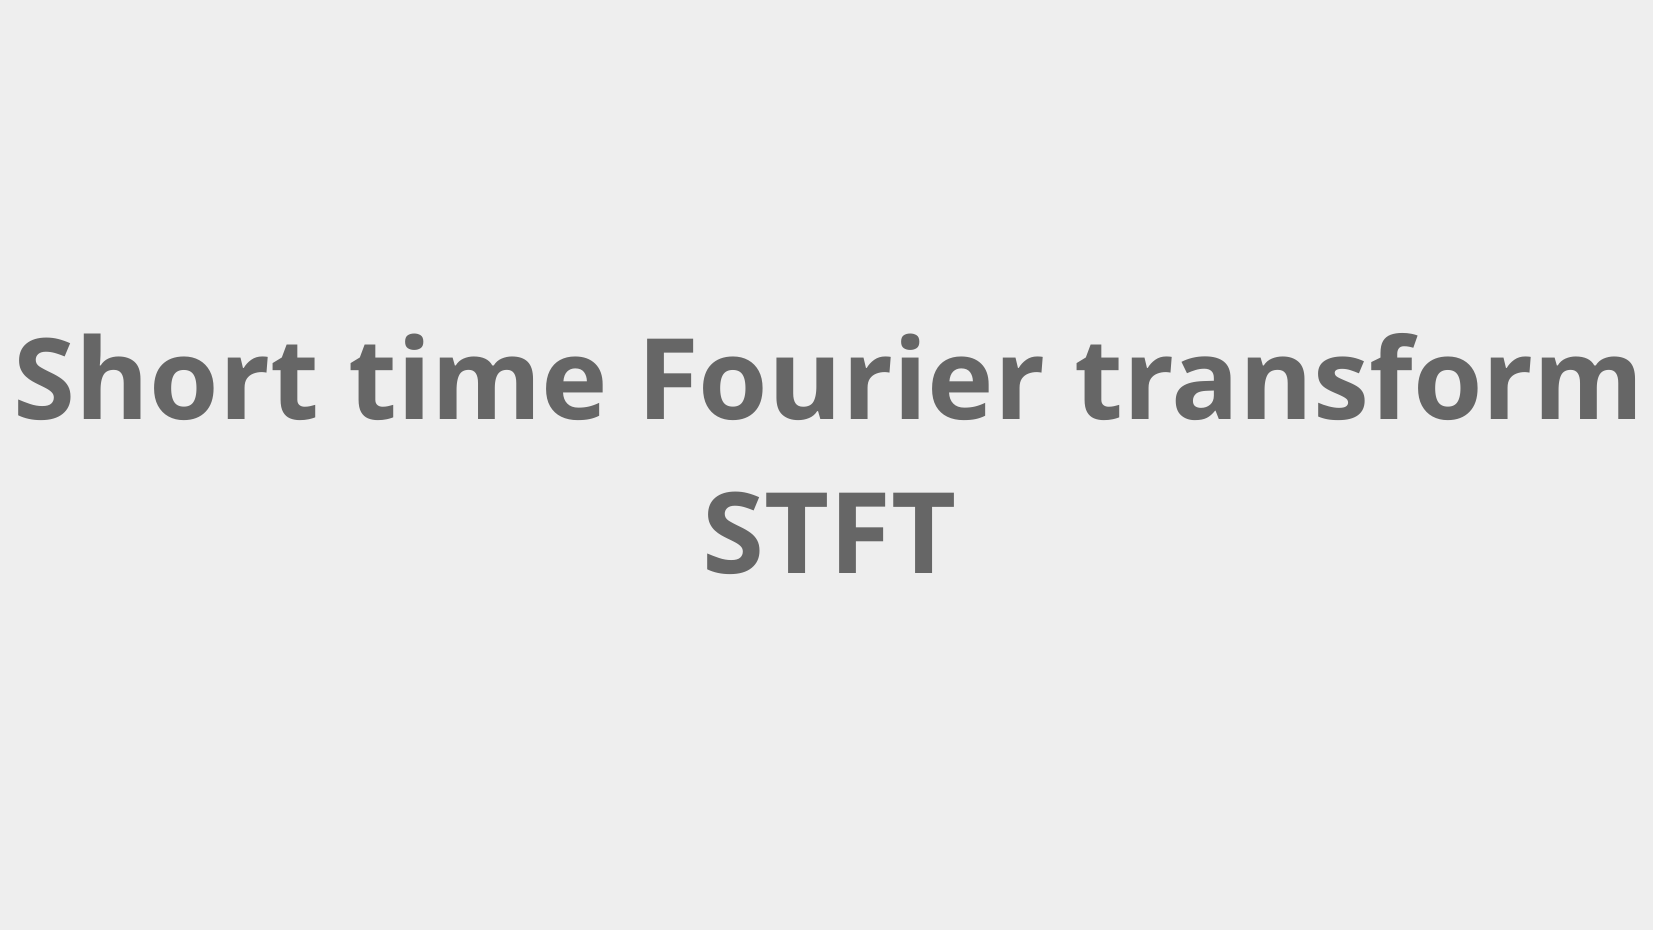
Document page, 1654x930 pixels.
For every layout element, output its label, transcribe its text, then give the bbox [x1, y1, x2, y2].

title Short time Fourier transform STFT [6, 312, 1653, 594]
